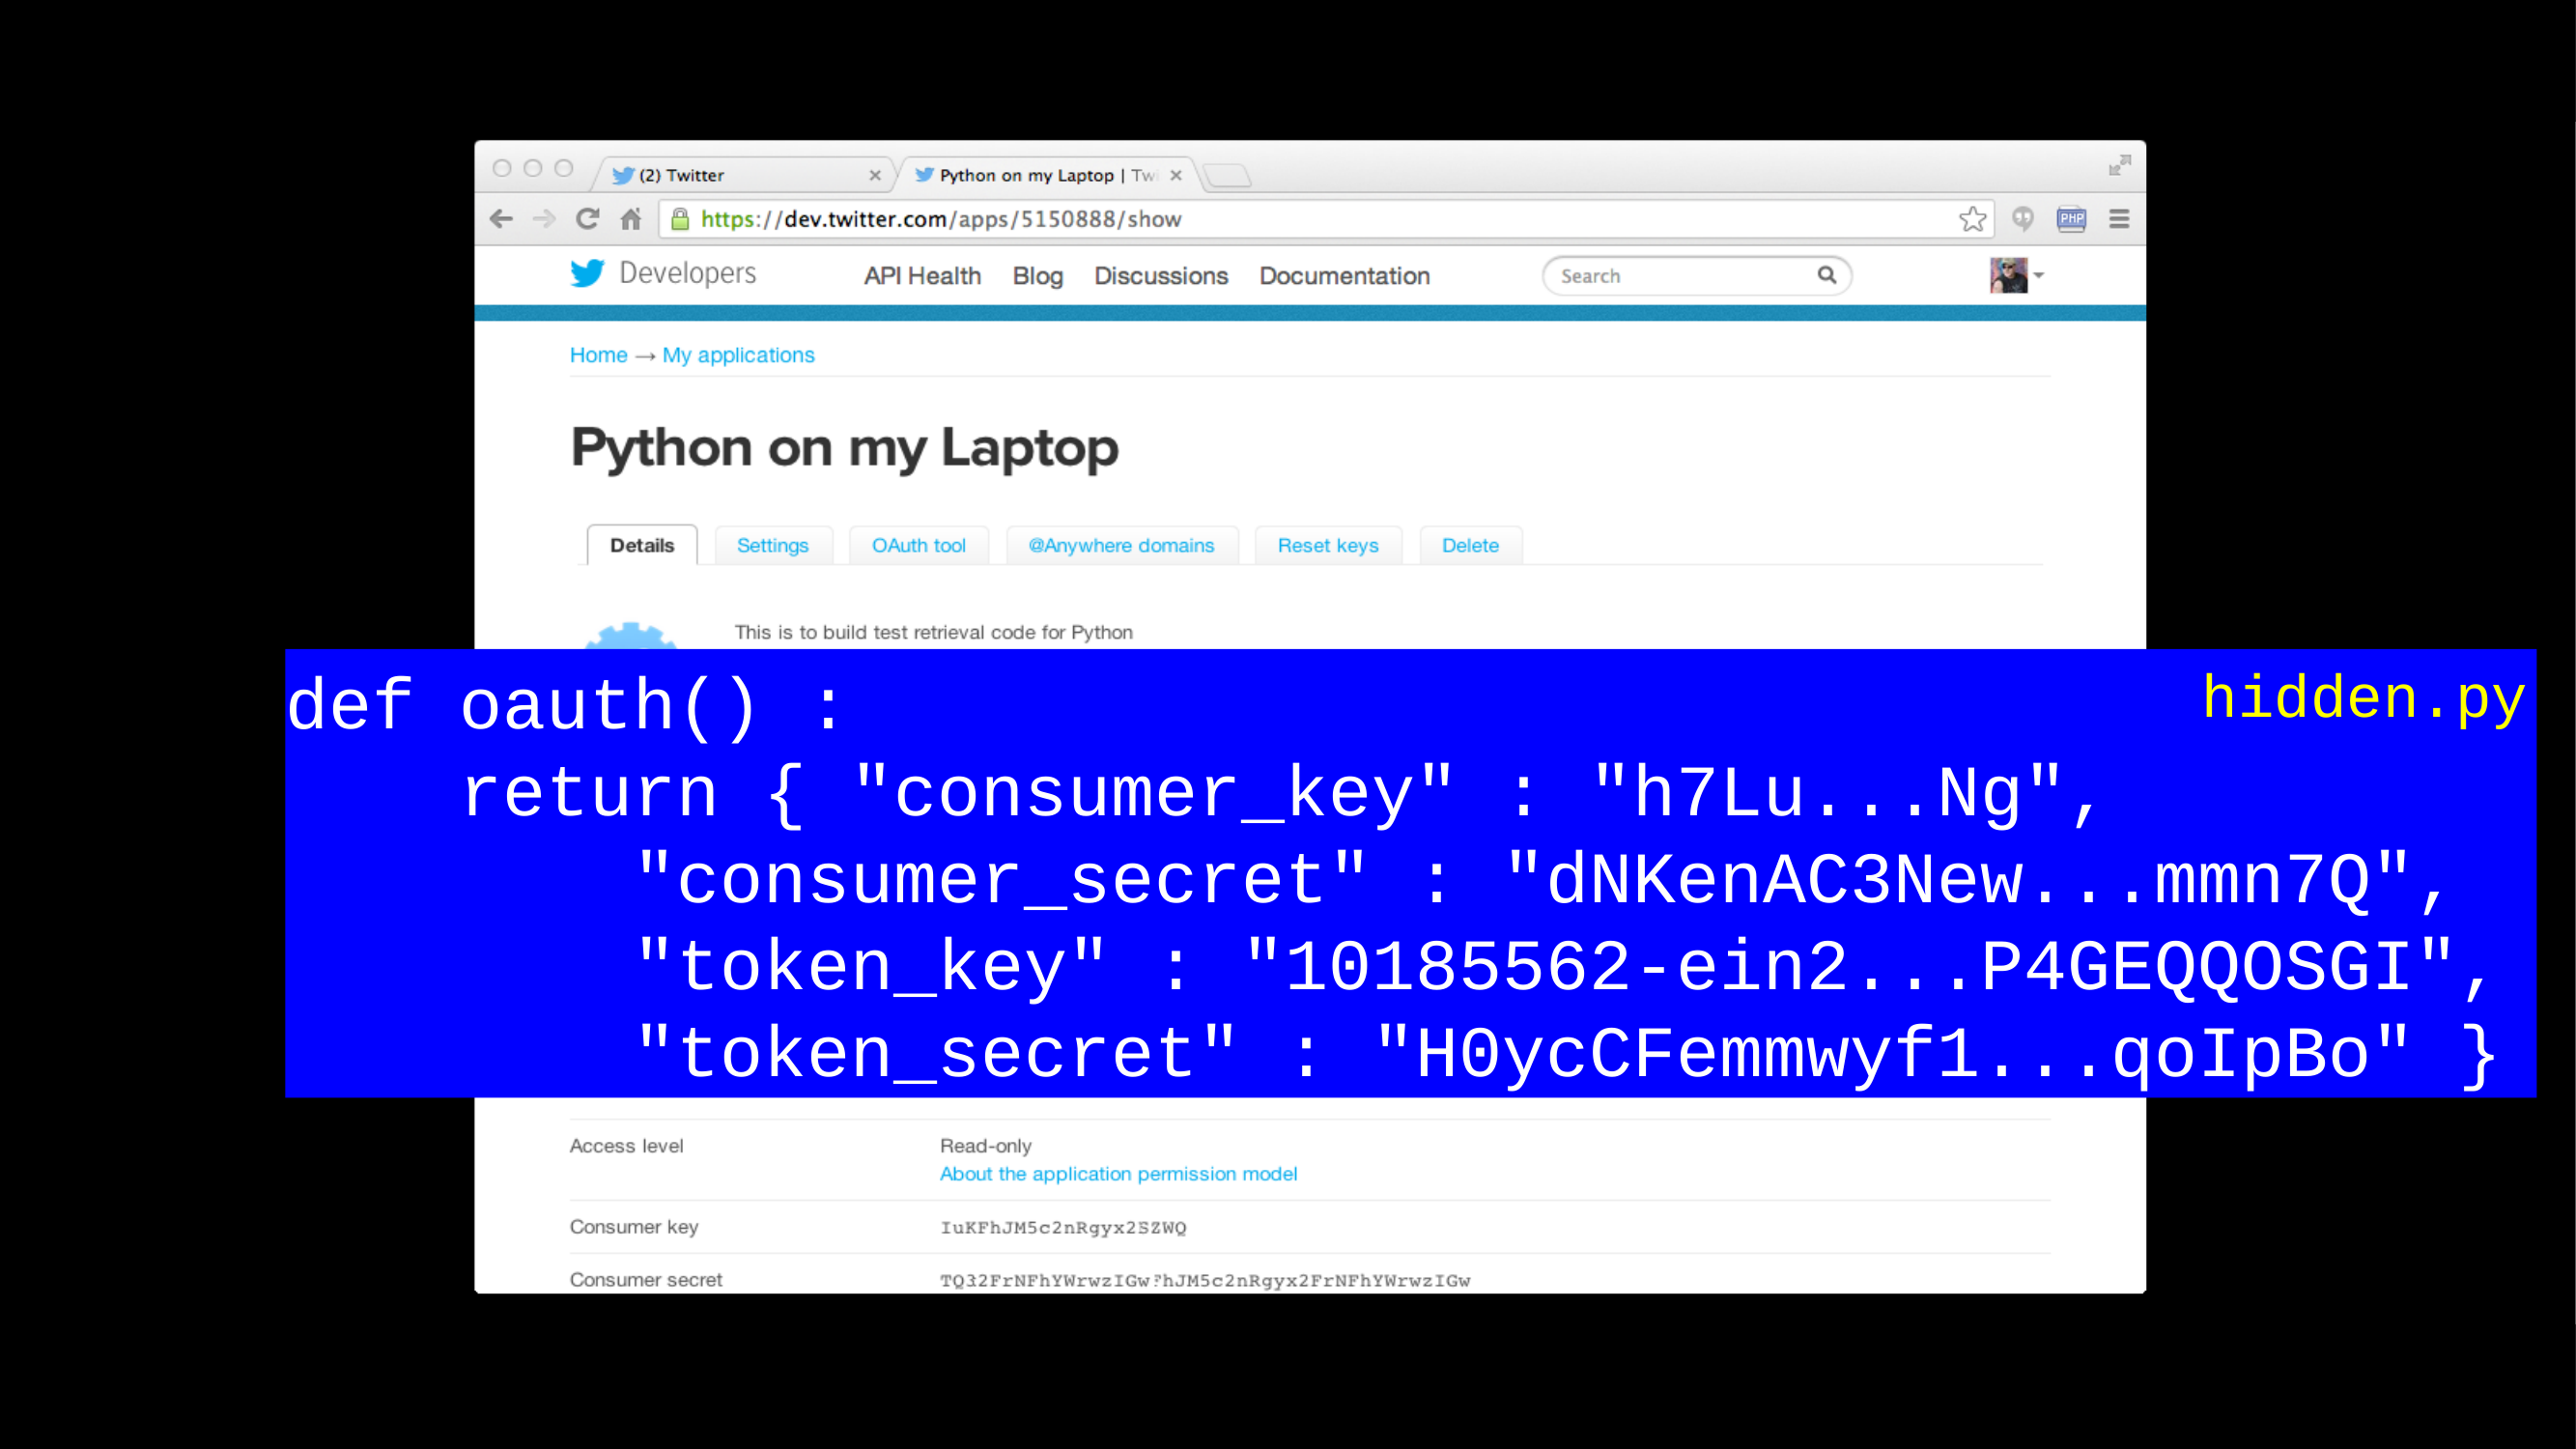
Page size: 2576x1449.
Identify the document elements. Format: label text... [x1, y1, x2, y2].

picture [453, 126, 2168, 648]
picture [453, 1098, 2168, 1323]
text_box hidden.py [2193, 648, 2537, 738]
text_box def oauth() : return { "consumer_key" : "h7Lu...Ng", "consumer_secret" : "dNKenAC3New...mmn7Q", "token_key" : "10185562-ein2...P4GEQQOSGI", "token_secret" : "H0ycCFemmwyf1...qoIpBo" } [285, 648, 2537, 1098]
